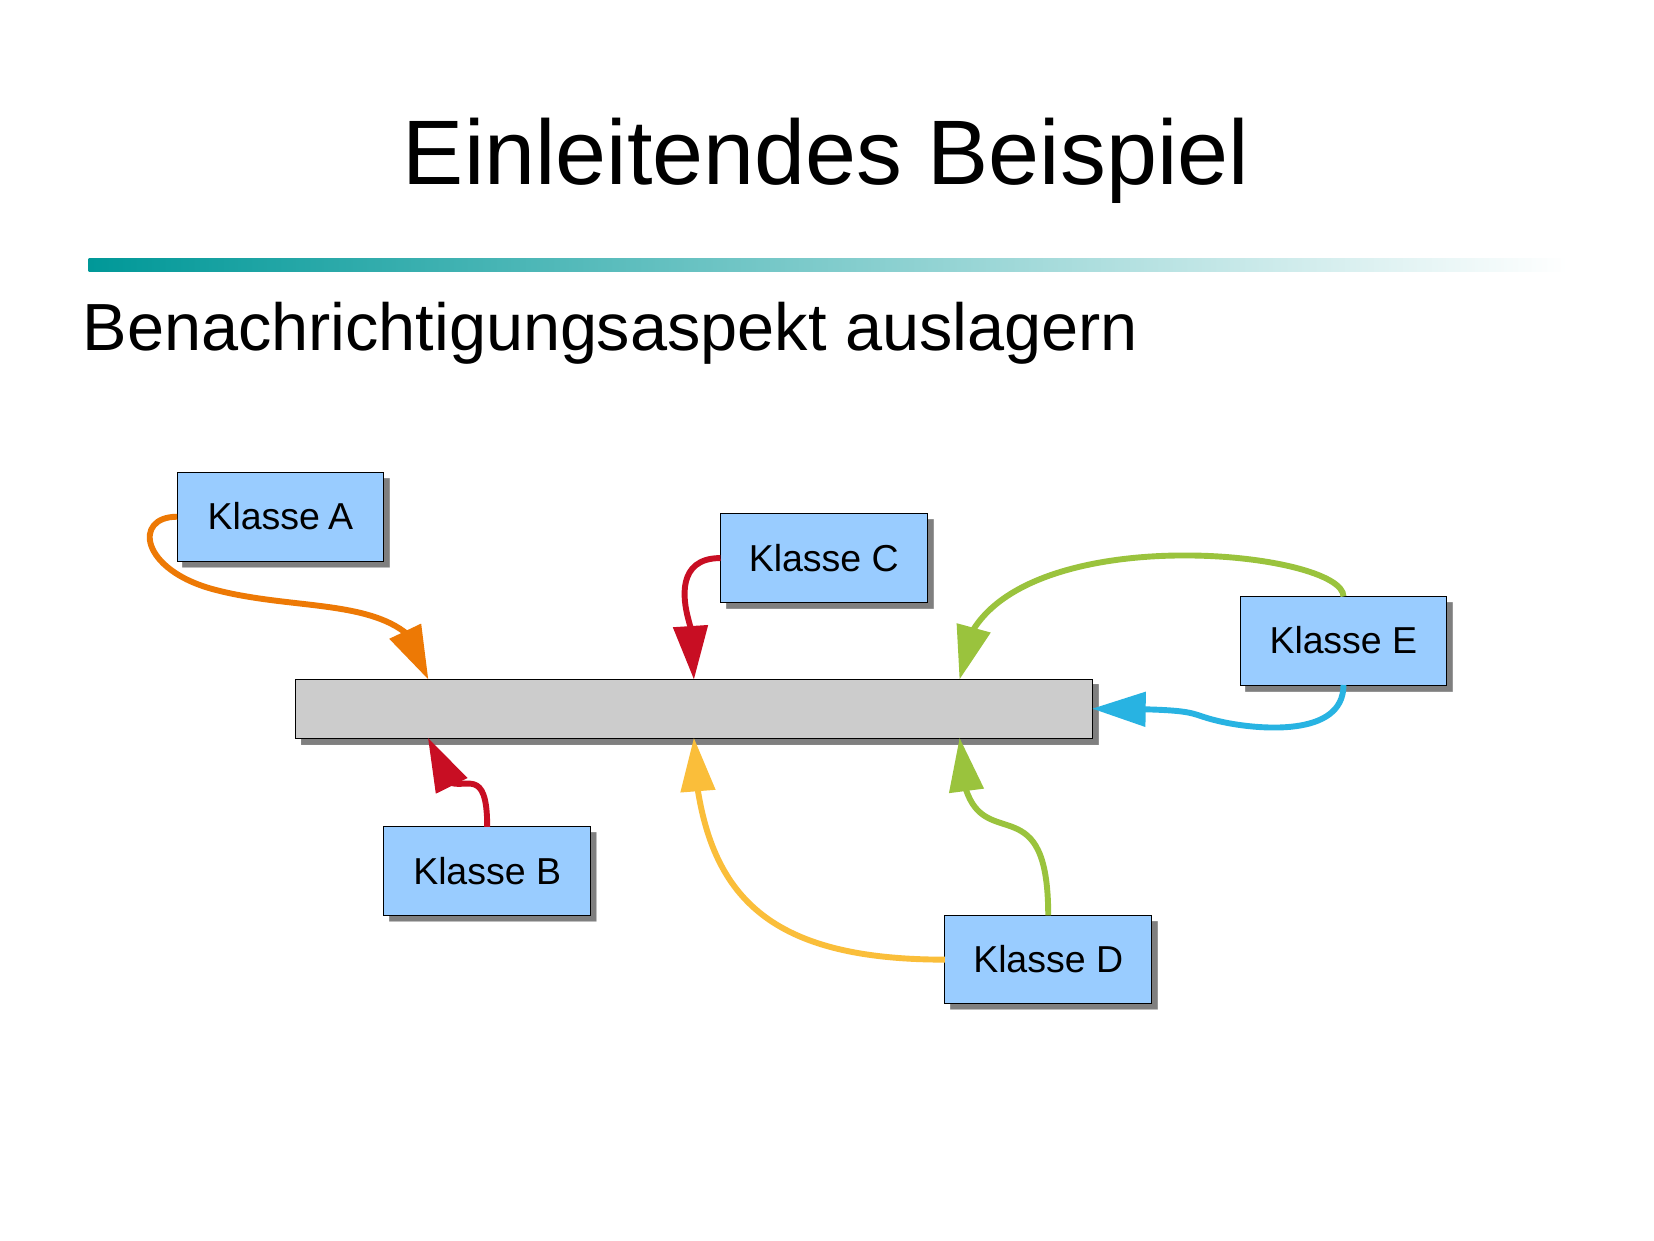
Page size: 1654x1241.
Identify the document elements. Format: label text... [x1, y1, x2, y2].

list Benachrichtigungsaspekt auslagern [82, 290, 1571, 384]
text_box Klasse C [720, 513, 928, 603]
text_box Klasse A [177, 472, 384, 562]
title Einleitendes Beispiel [82, 49, 1571, 257]
text_box Klasse E [1240, 596, 1447, 686]
text_box Klasse D [944, 915, 1152, 1004]
text_box Klasse B [383, 826, 591, 916]
text_box [295, 679, 1093, 739]
